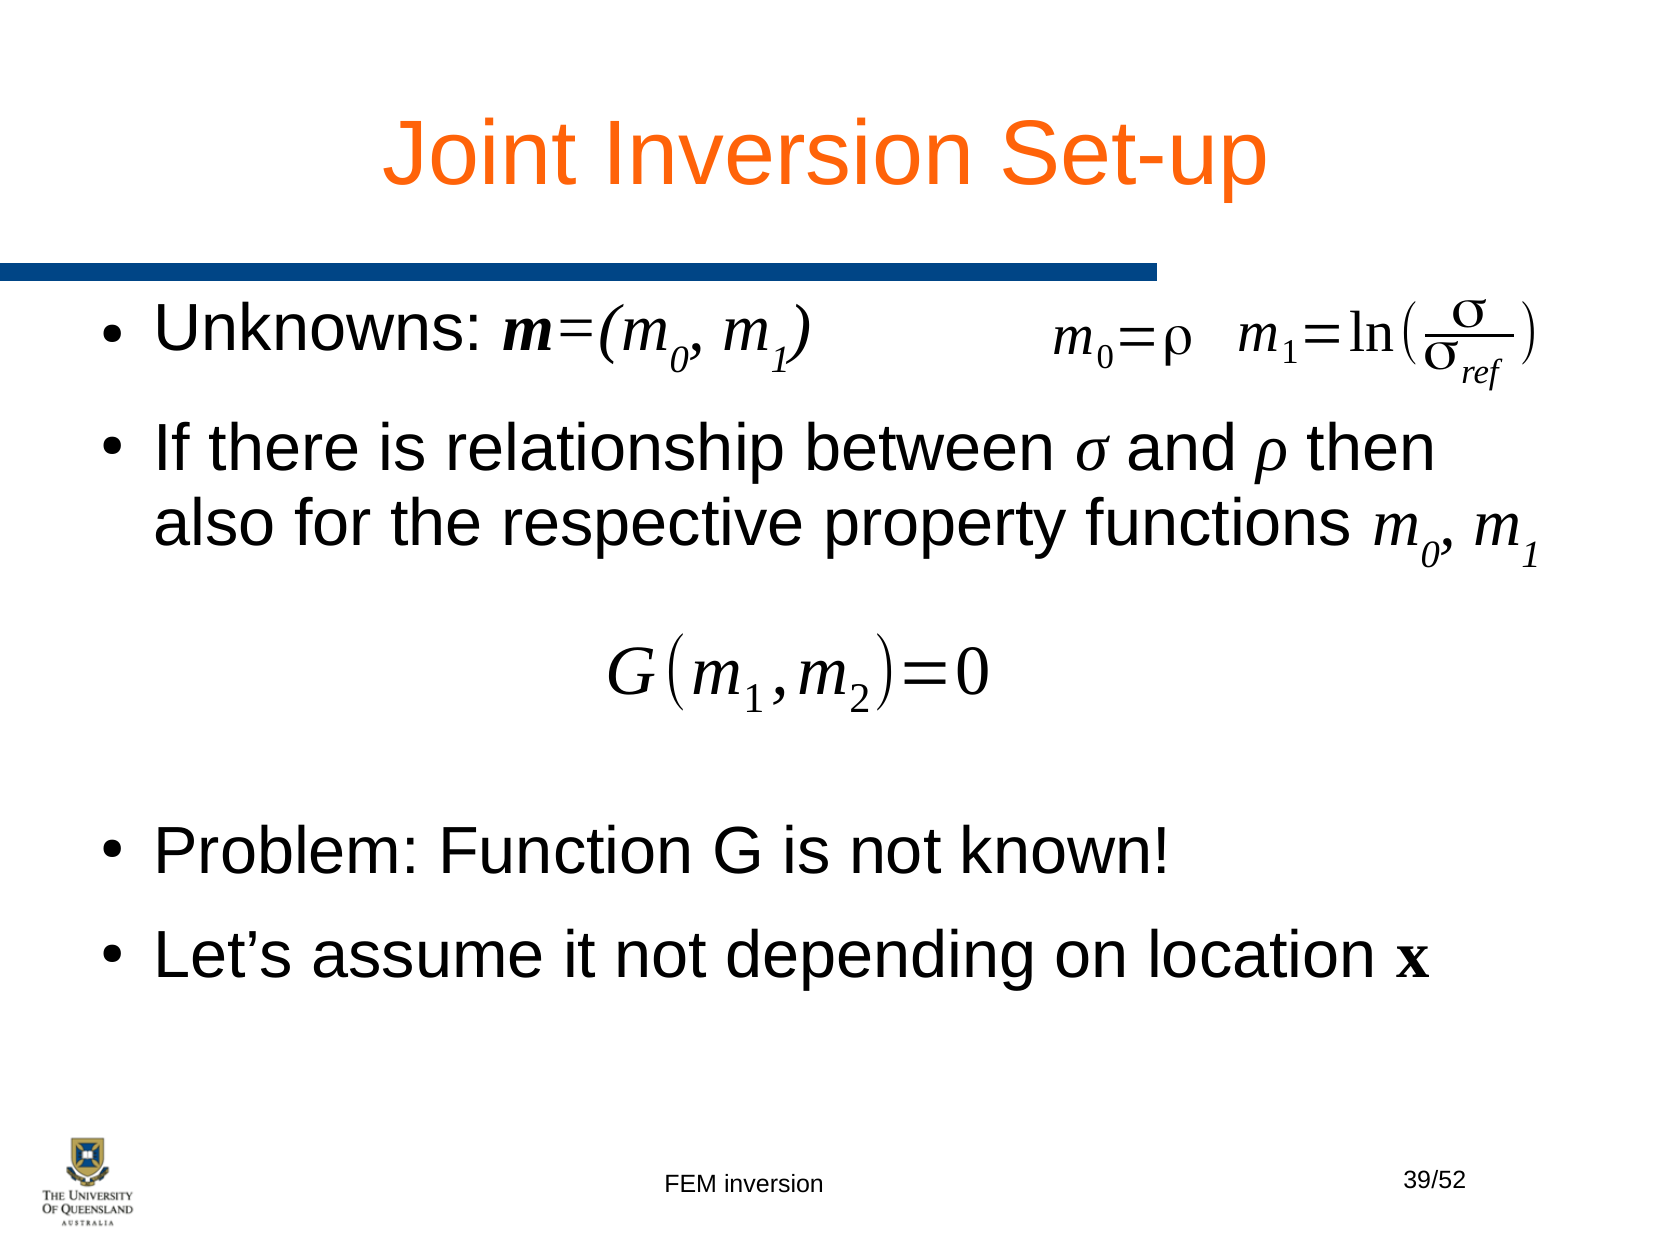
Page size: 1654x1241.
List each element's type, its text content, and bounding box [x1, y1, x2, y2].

chart [1231, 295, 1545, 392]
chart [1046, 302, 1201, 376]
list Unknowns: m=(m0, m1) If there is relationship between σ and ρ then also for the respective property functions m0, m1 Problem: Function G is not known! Let’s assume it not depending on location x [82, 290, 1571, 1010]
title Joint Inversion Set-up [82, 49, 1571, 257]
chart [599, 630, 998, 721]
picture [35, 1133, 142, 1235]
